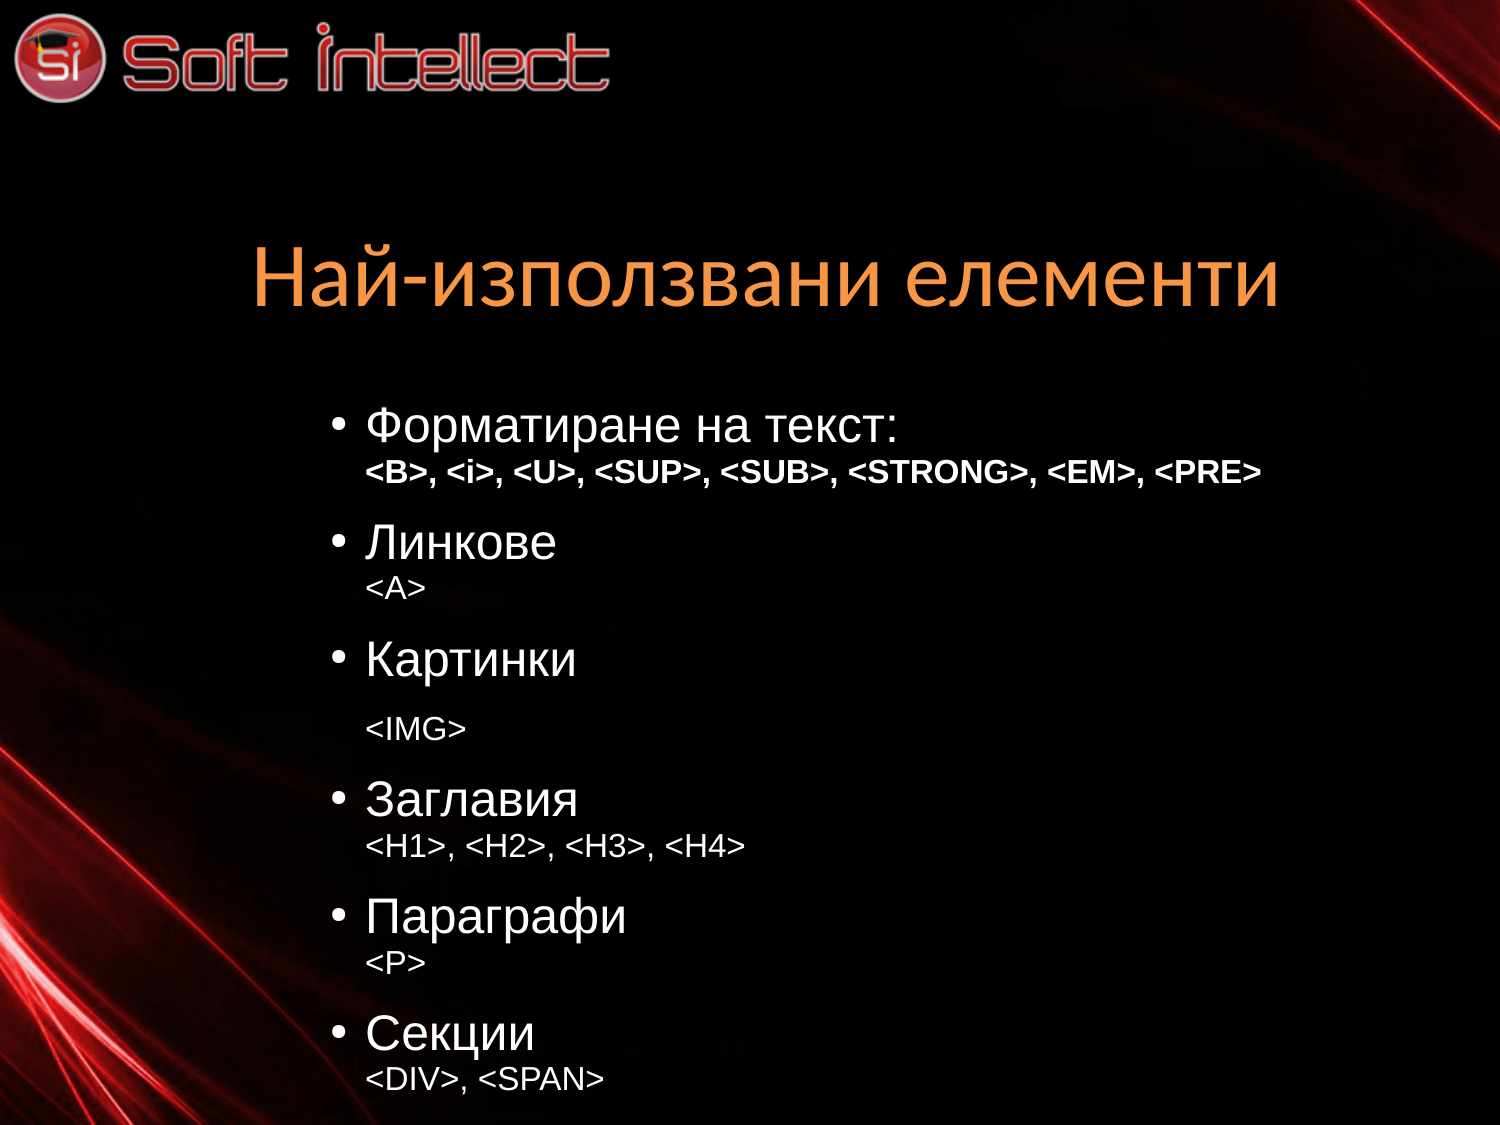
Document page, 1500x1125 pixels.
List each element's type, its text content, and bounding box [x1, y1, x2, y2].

picture [0, 0, 1500, 1125]
text_box Най-използвани елементи [129, 149, 1405, 390]
text_box Форматиране на текст: <B>, <i>, <U>, <SUP>, <SUB>, <STRONG>, <EM>, <PRE> Линкове <A> Картинки <IMG> Заглавия <H1>, <H2>, <H3>, <H4> Параграфи <P> Секции <DIV>, <SPAN> [315, 389, 1279, 1112]
